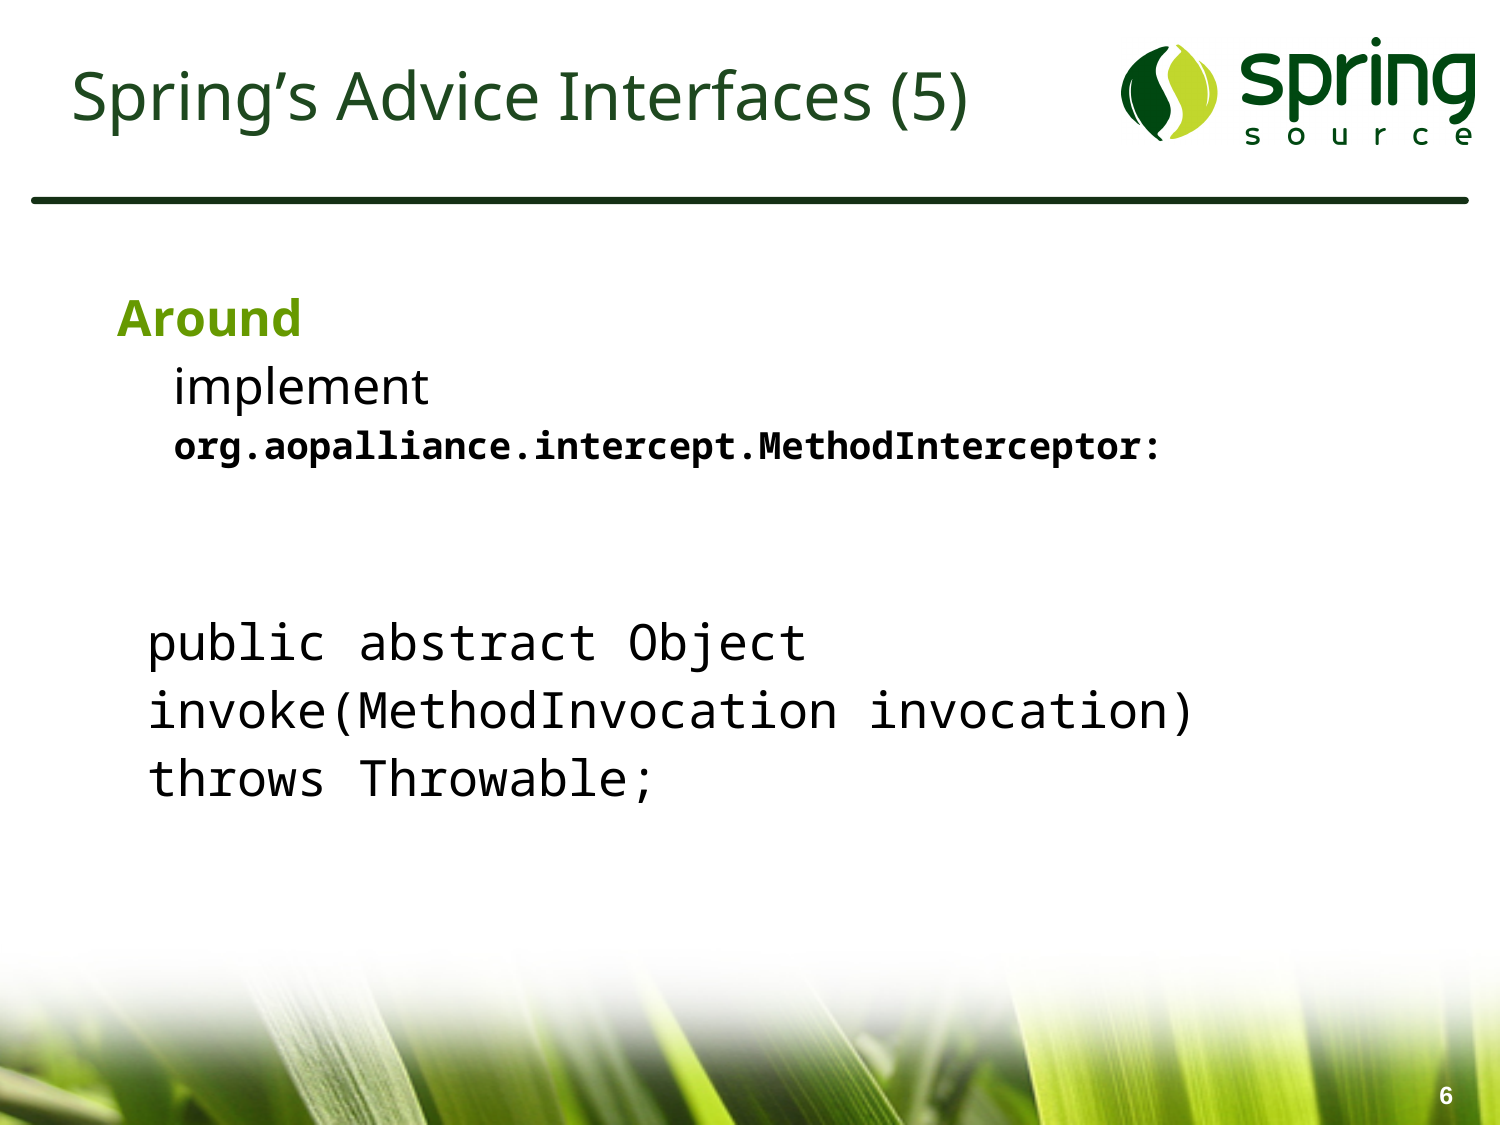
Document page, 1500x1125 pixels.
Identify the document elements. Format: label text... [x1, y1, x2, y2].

list Around implement org.aopalliance.intercept.MethodInterceptor: public abstract Object invoke(MethodInvocation invocation) throws Throwable; [103, 275, 1394, 938]
picture [0, 944, 1500, 1125]
picture [1121, 37, 1475, 145]
title Spring’s Advice Interfaces (5) [56, 13, 1089, 176]
